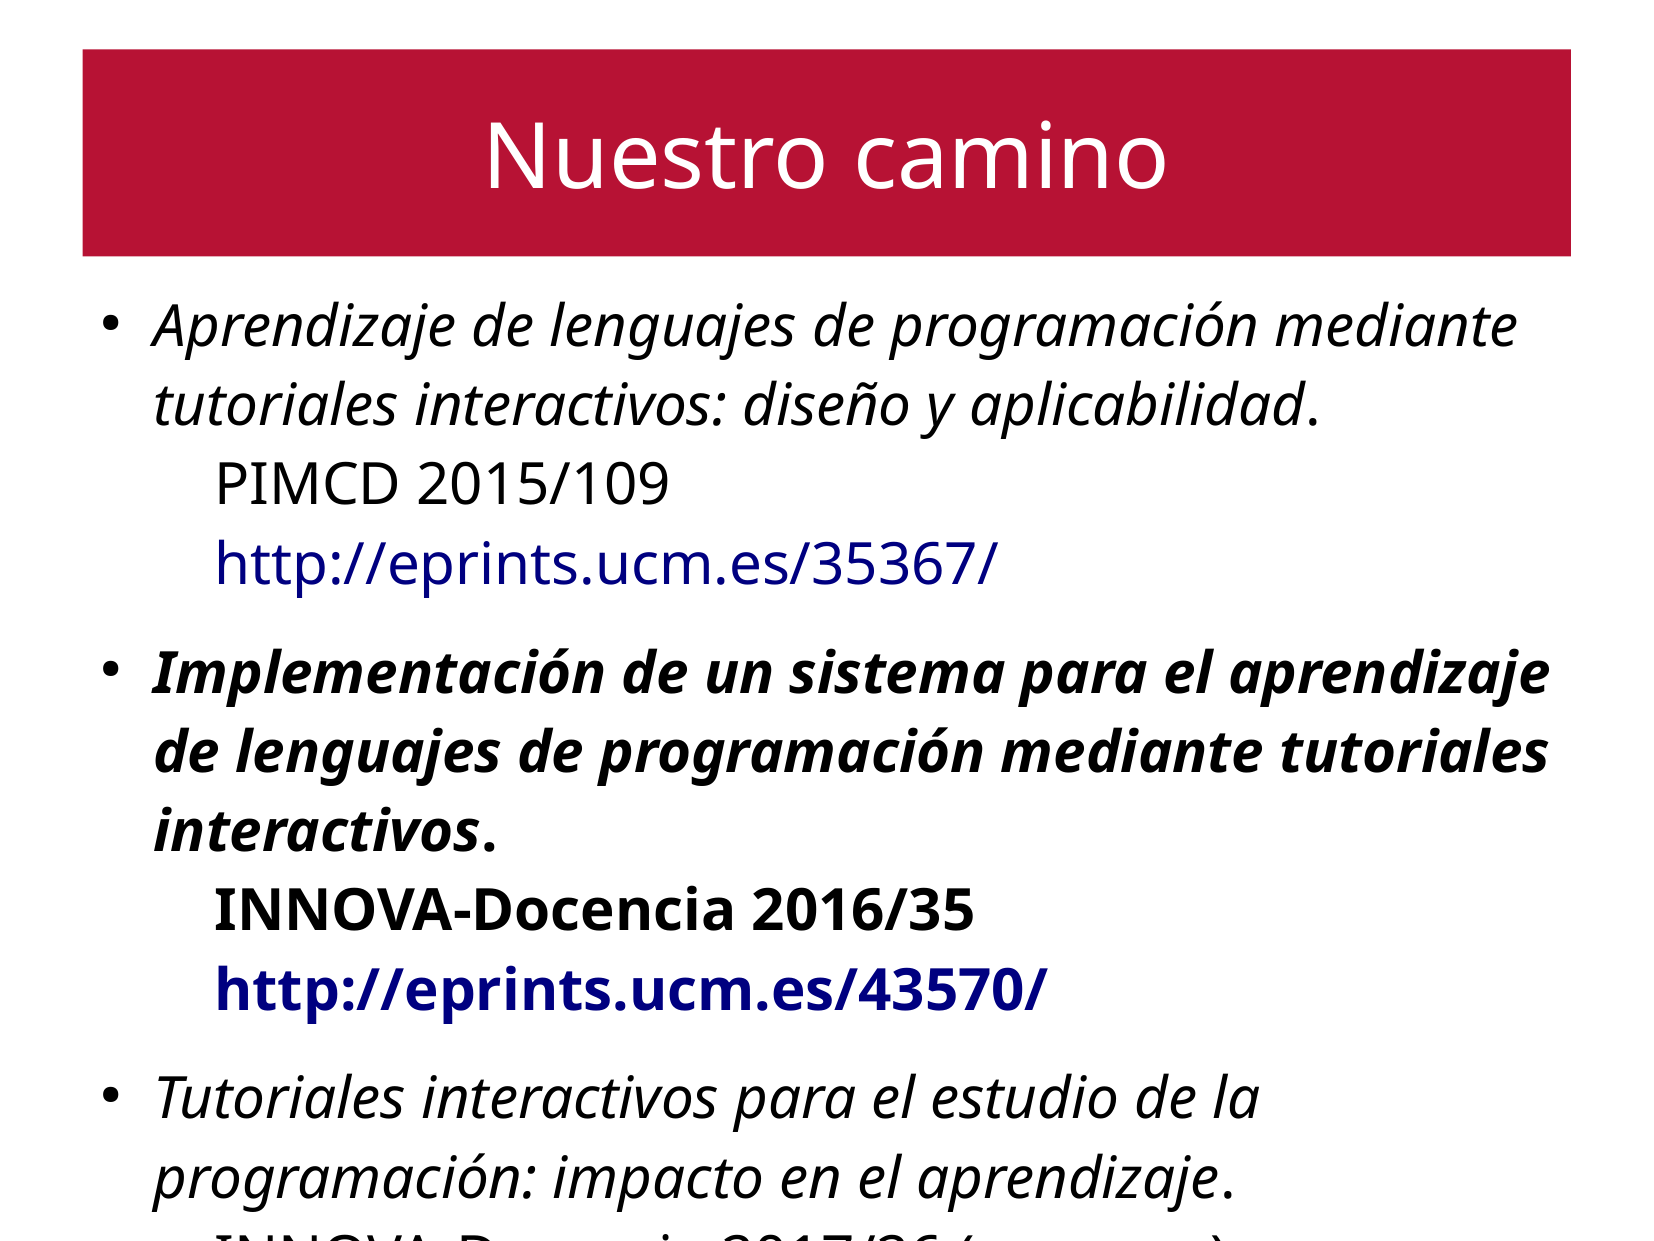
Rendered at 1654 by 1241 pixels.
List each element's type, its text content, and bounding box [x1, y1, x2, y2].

list Aprendizaje de lenguajes de programación mediante tutoriales interactivos: diseño y aplicabilidad. PIMCD 2015/109 http://eprints.ucm.es/35367/ Implementación de un sistema para el aprendizaje de lenguajes de programación mediante tutoriales interactivos. INNOVA-Docencia 2016/35 http://eprints.ucm.es/43570/ Tutoriales interactivos para el estudio de la programación: impacto en el aprendizaje. INNOVA-Docencia 2017/26 (en curso) [82, 284, 1571, 1157]
title Nuestro camino [82, 49, 1571, 257]
